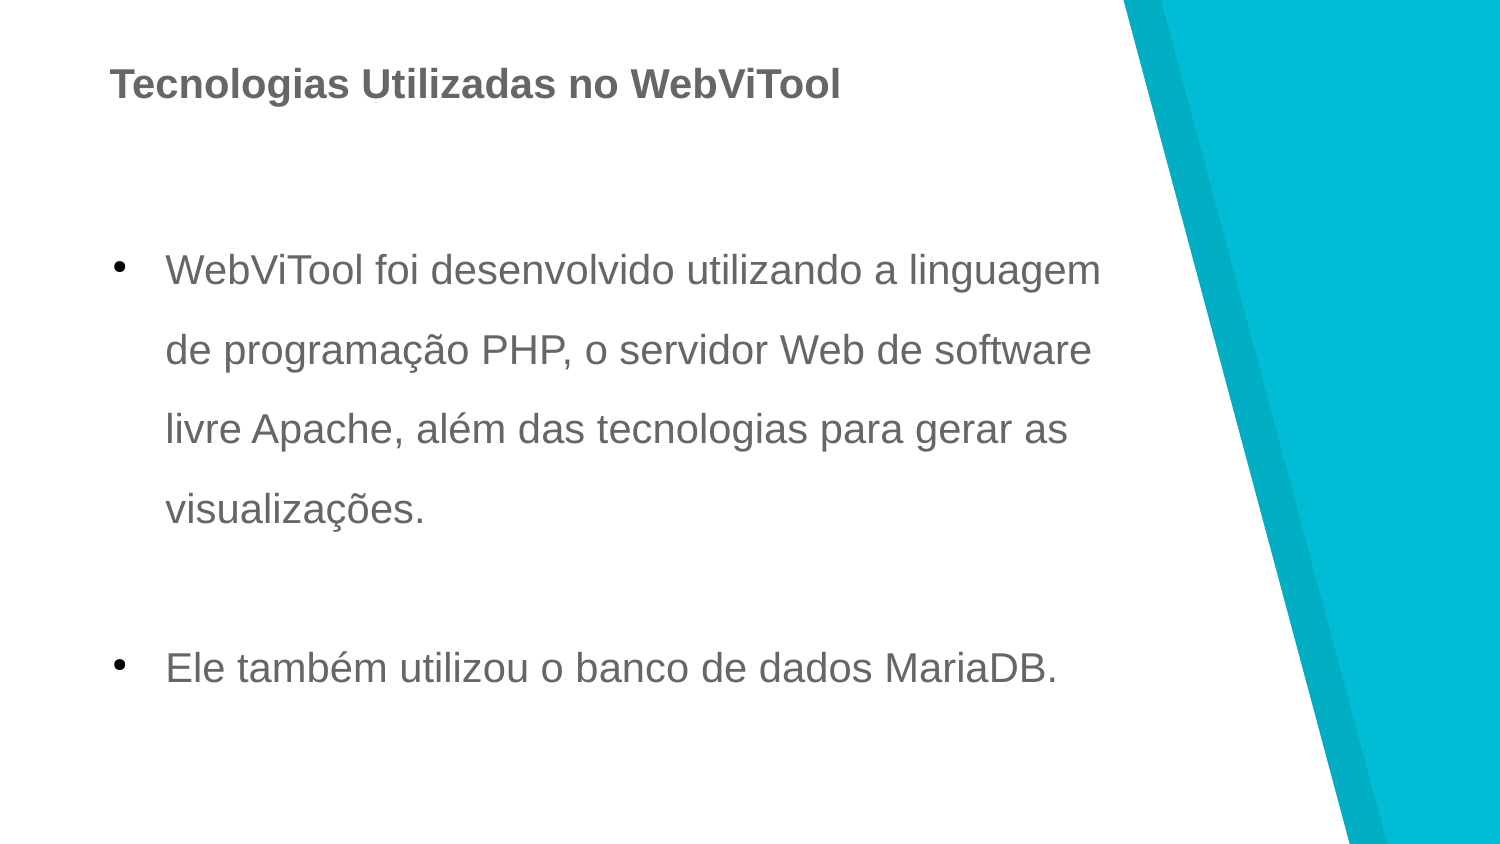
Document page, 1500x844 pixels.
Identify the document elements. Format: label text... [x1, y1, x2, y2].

list WebViTool foi desenvolvido utilizando a linguagem de programação PHP, o servidor Web de software livre Apache, além das tecnologias para gerar as visualizações. Ele também utilizou o banco de dados MariaDB. [94, 153, 1445, 839]
subtitle Tecnologias Utilizadas no WebViTool [94, 42, 1394, 119]
